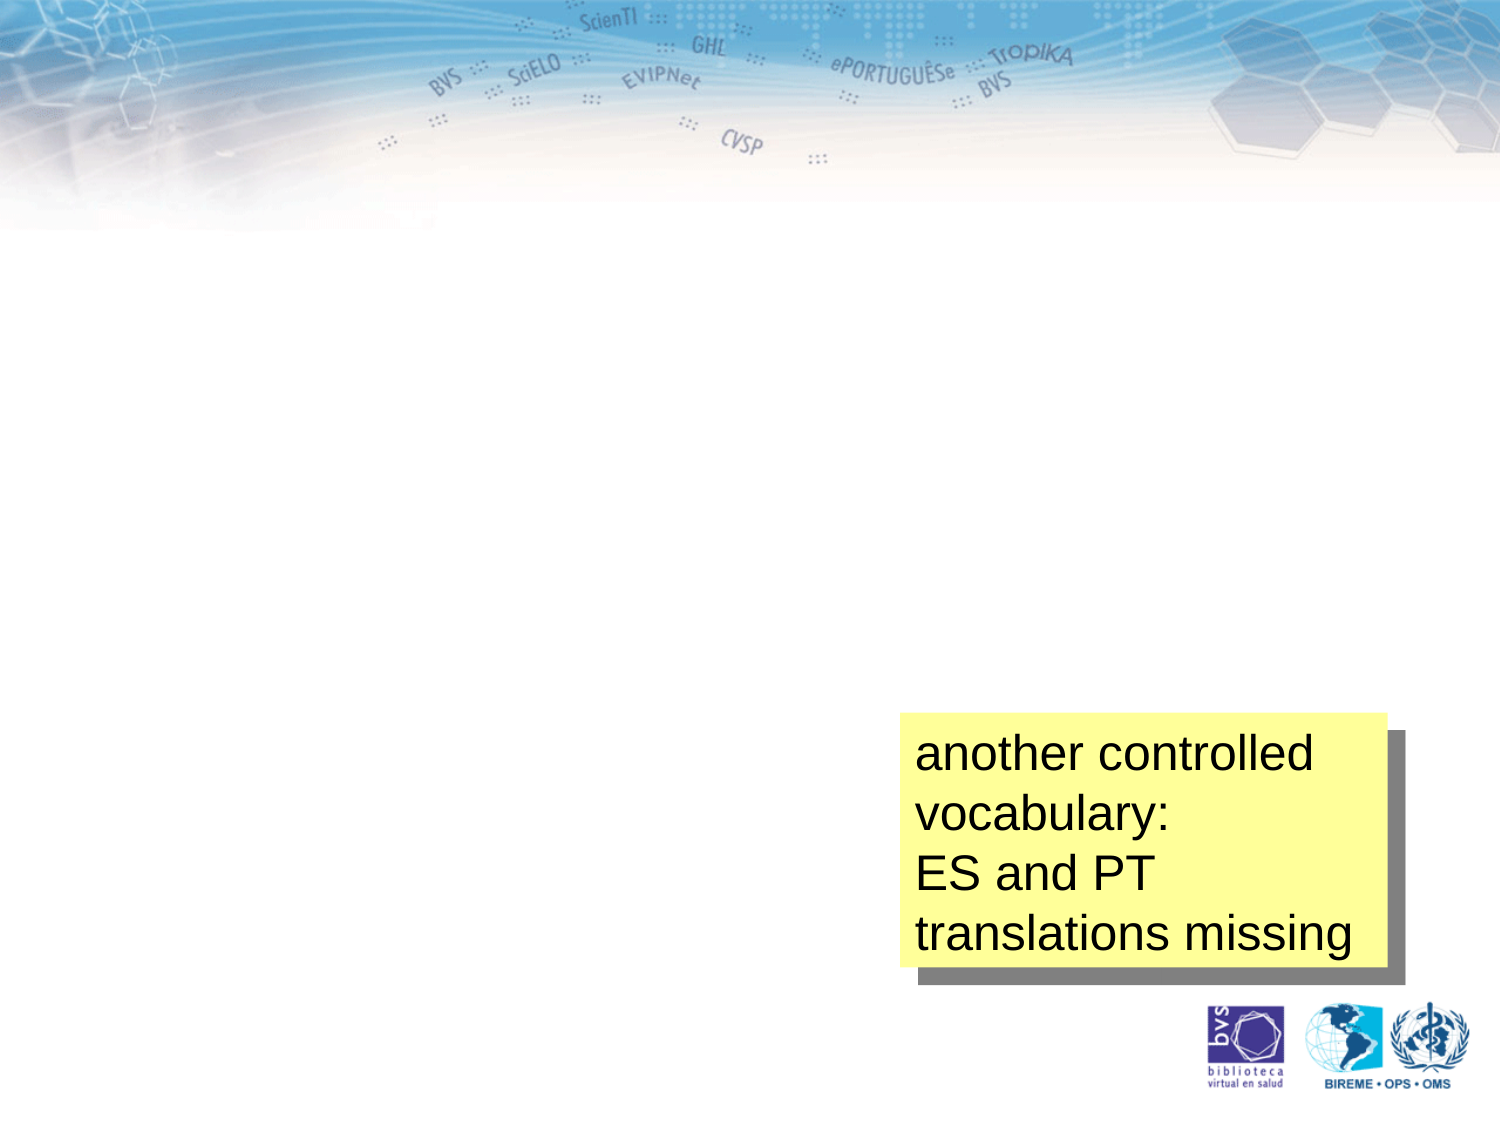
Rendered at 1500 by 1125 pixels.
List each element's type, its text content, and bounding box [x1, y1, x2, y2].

picture [0, 0, 1500, 1125]
text_box another controlled vocabulary: ES and PT translations missing [900, 712, 1388, 968]
